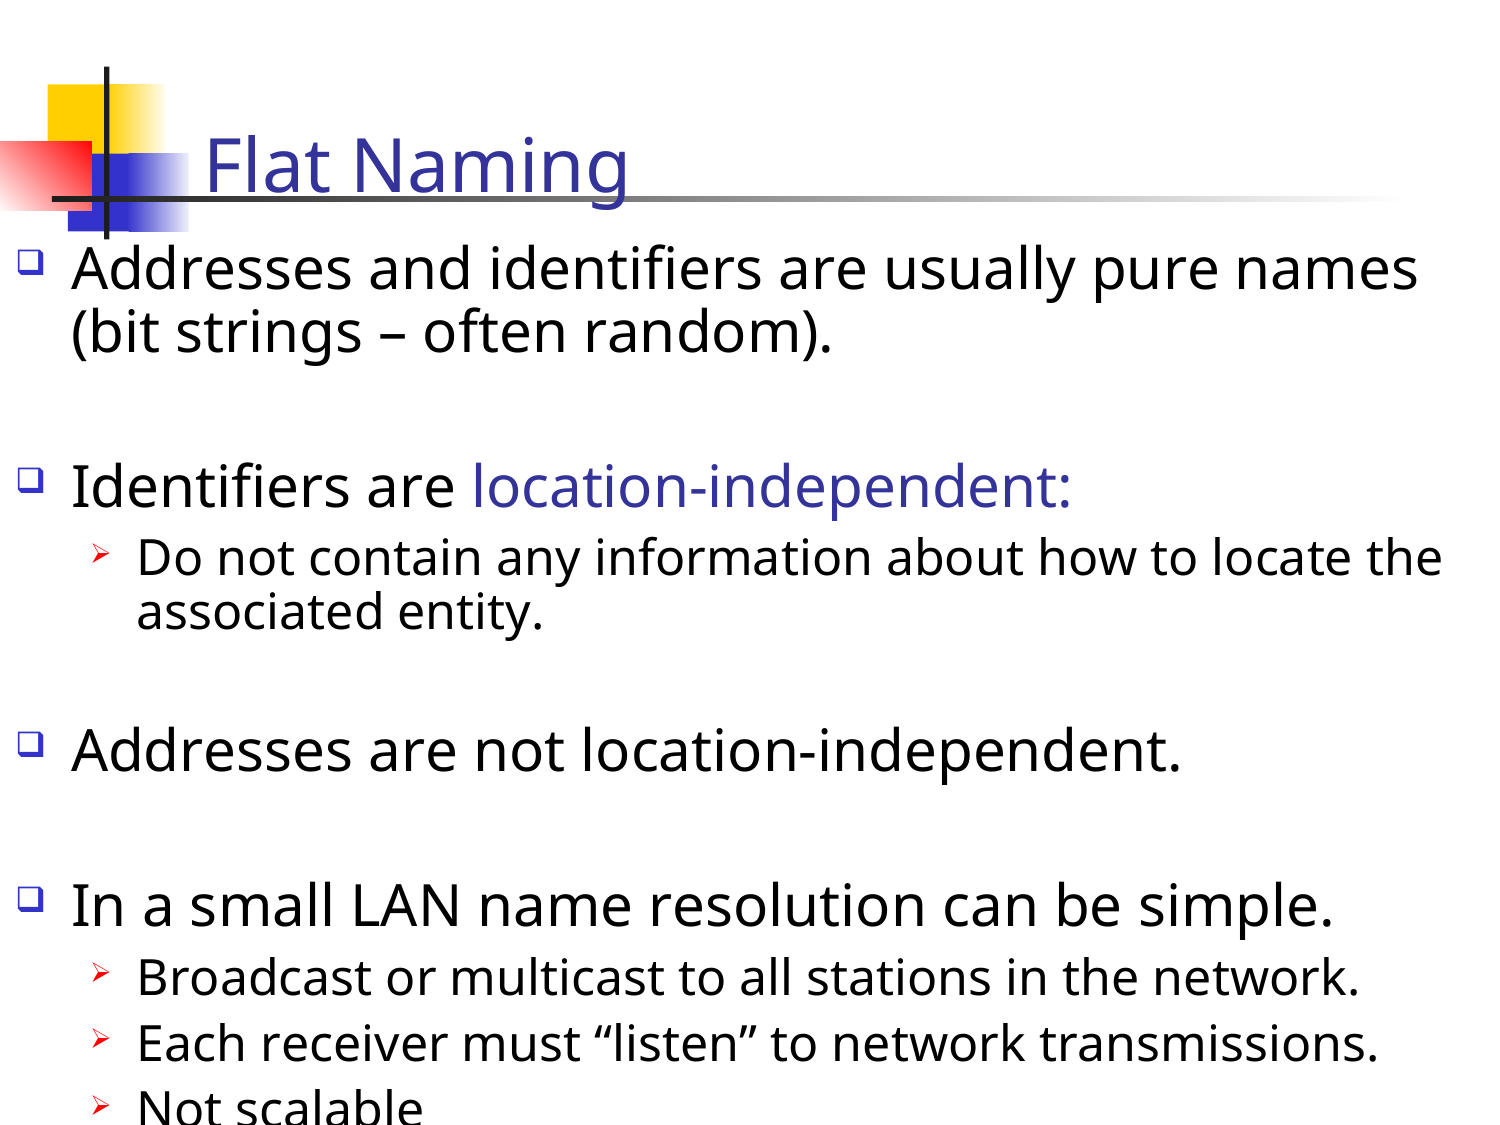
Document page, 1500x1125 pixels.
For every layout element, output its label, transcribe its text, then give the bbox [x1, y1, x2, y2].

text_box Flat Naming [189, 77, 1468, 215]
text_box Addresses and identifiers are usually pure names (bit strings – often random). Identifiers are location-independent: Do not contain any information about how to locate the associated entity. Addresses are not location-independent. In a small LAN name resolution can be simple. Broadcast or multicast to all stations in the network. Each receiver must “listen” to network transmissions. Not scalable [0, 231, 1500, 1125]
